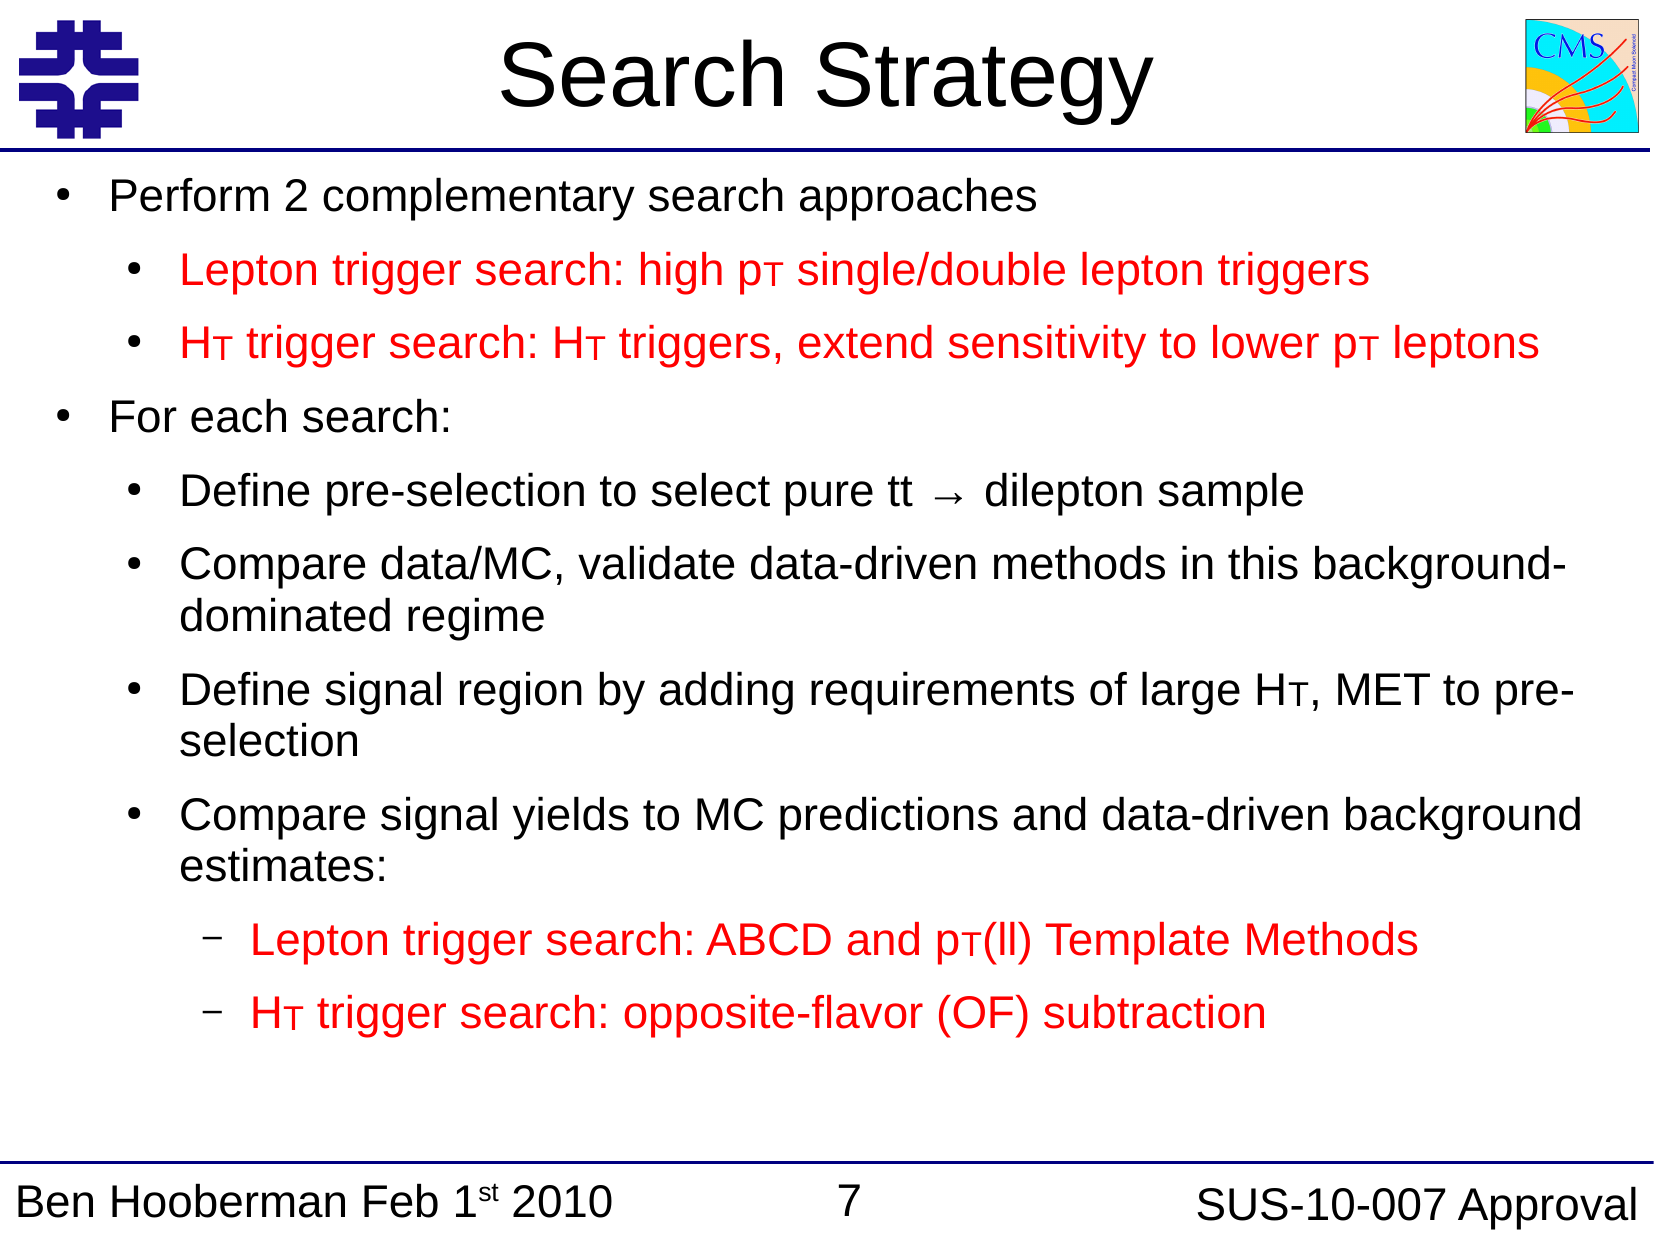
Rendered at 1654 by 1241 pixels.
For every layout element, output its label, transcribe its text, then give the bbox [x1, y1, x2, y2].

title Search Strategy [0, 0, 1654, 151]
list Perform 2 complementary search approaches Lepton trigger search: high pT single/double lepton triggers HT trigger search: HT triggers, extend sensitivity to lower pT leptons For each search: Define pre-selection to select pure tt → dilepton sample Compare data/MC, validate data-driven methods in this background-dominated regime Define signal region by adding requirements of large HT, MET to pre-selection Compare signal yields to MC predictions and data-driven background estimates: Lepton trigger search: ABCD and pT(ll) Template Methods HT trigger search: opposite-flavor (OF) subtraction [37, 169, 1613, 1181]
